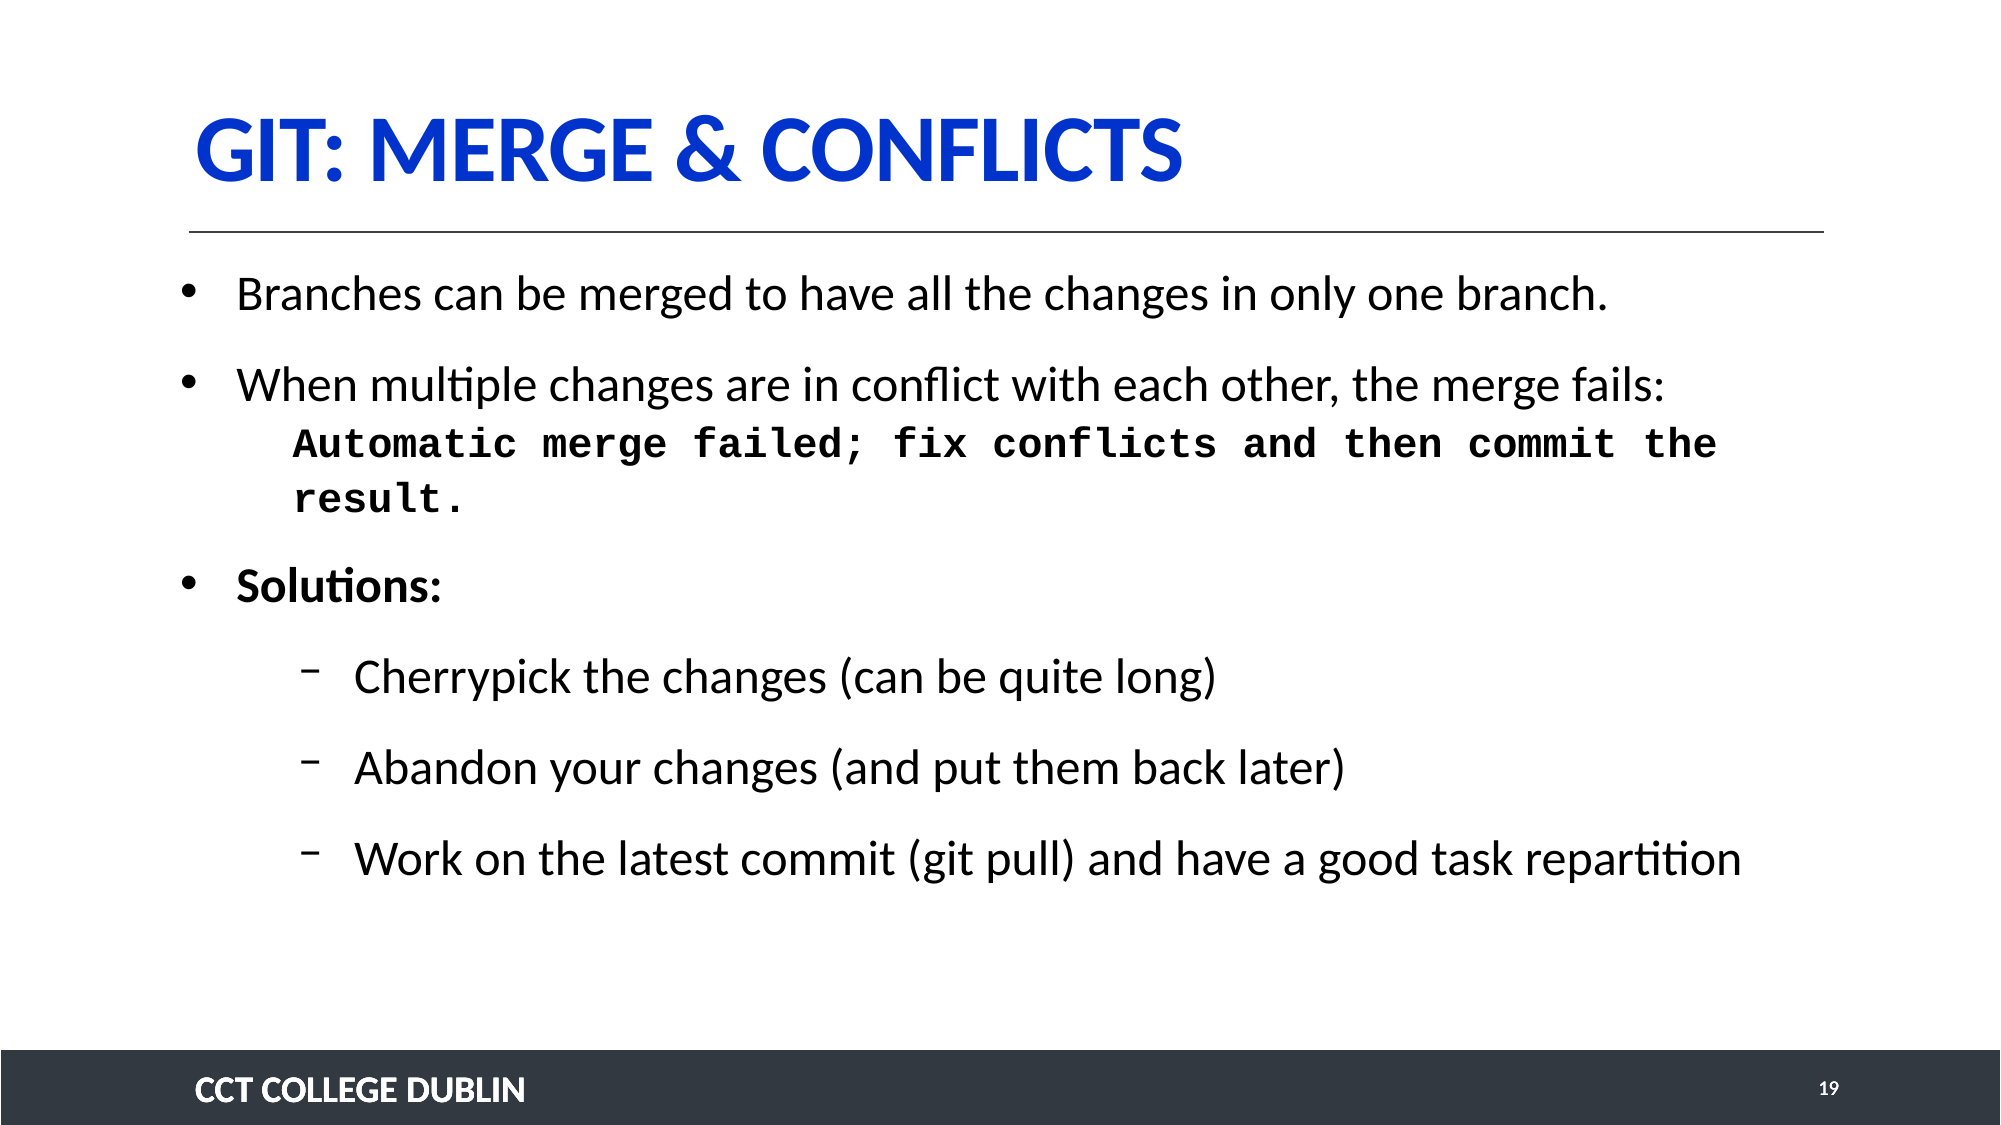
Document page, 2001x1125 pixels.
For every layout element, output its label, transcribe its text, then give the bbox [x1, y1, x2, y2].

title GIT: MERGE & CONFLICTS [180, 7, 1831, 211]
text_box [1803, 1057, 1932, 1118]
list Branches can be merged to have all the changes in only one branch. When multiple changes are in conflict with each other, the merge fails: Automatic merge failed; fix conflicts and then commit the result. Solutions: Cherrypick the changes (can be quite long) Abandon your changes (and put them back later) Work on the latest commit (git pull) and have a good task repartition [180, 246, 1879, 1043]
text_box CCT COLLEGE DUBLIN [180, 1057, 1299, 1118]
